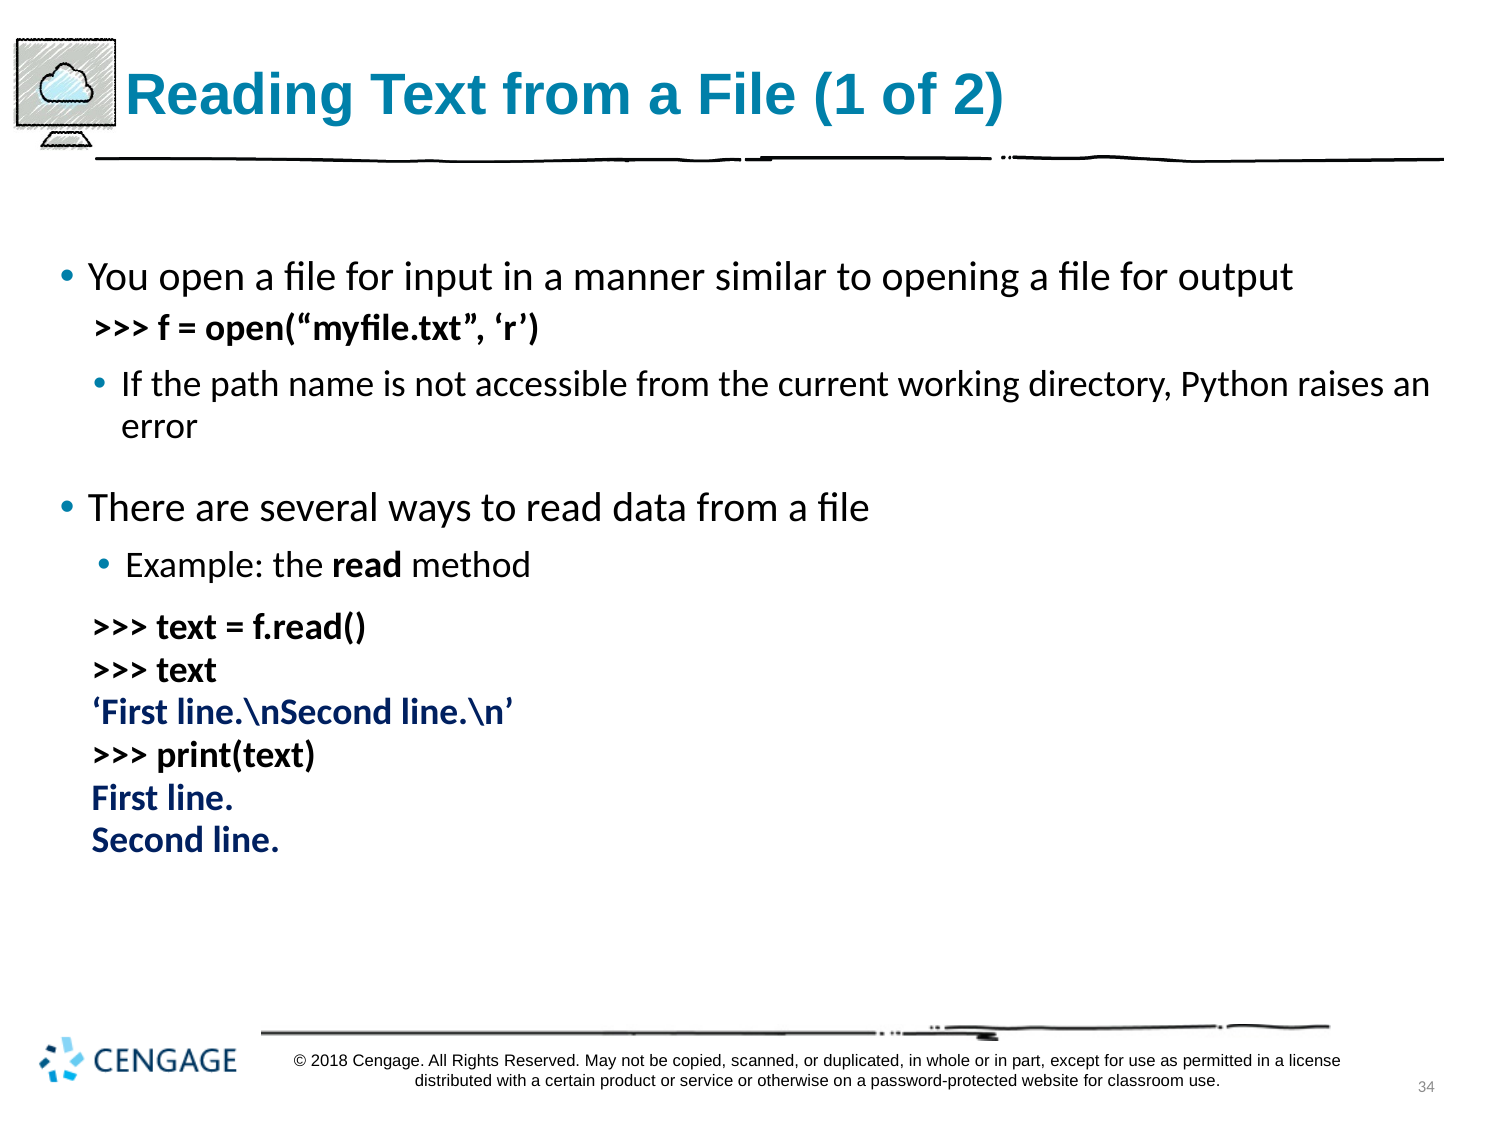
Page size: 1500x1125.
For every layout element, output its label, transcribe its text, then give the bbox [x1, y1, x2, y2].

picture [261, 1024, 1331, 1041]
picture [19, 1023, 249, 1095]
footer © 2018 Cengage. All Rights Reserved. May not be copied, scanned, or duplicated, in whole or in part, except for use as permitted in a license distributed with a certain product or service or otherwise on a password-protected website for classroom use. [262, 1049, 1375, 1090]
list You open a file for input in a manner similar to opening a file for output [59, 252, 1441, 301]
picture [13, 36, 117, 151]
title Reading Text from a File (1 of 2) [125, 55, 1442, 127]
list >>> f = open(“my file.txt”, ‘r’) If the path name is not accessible from the current working directory, Python raises an error [55, 306, 1436, 449]
list There are several ways to read data from a file Example: the read method [59, 483, 1441, 588]
picture [154, 155, 1444, 163]
list >>> text = f.read() >>> text ‘First line.\nSecond line.\n’ >>> print(text) First line. Second line. [54, 605, 1435, 865]
